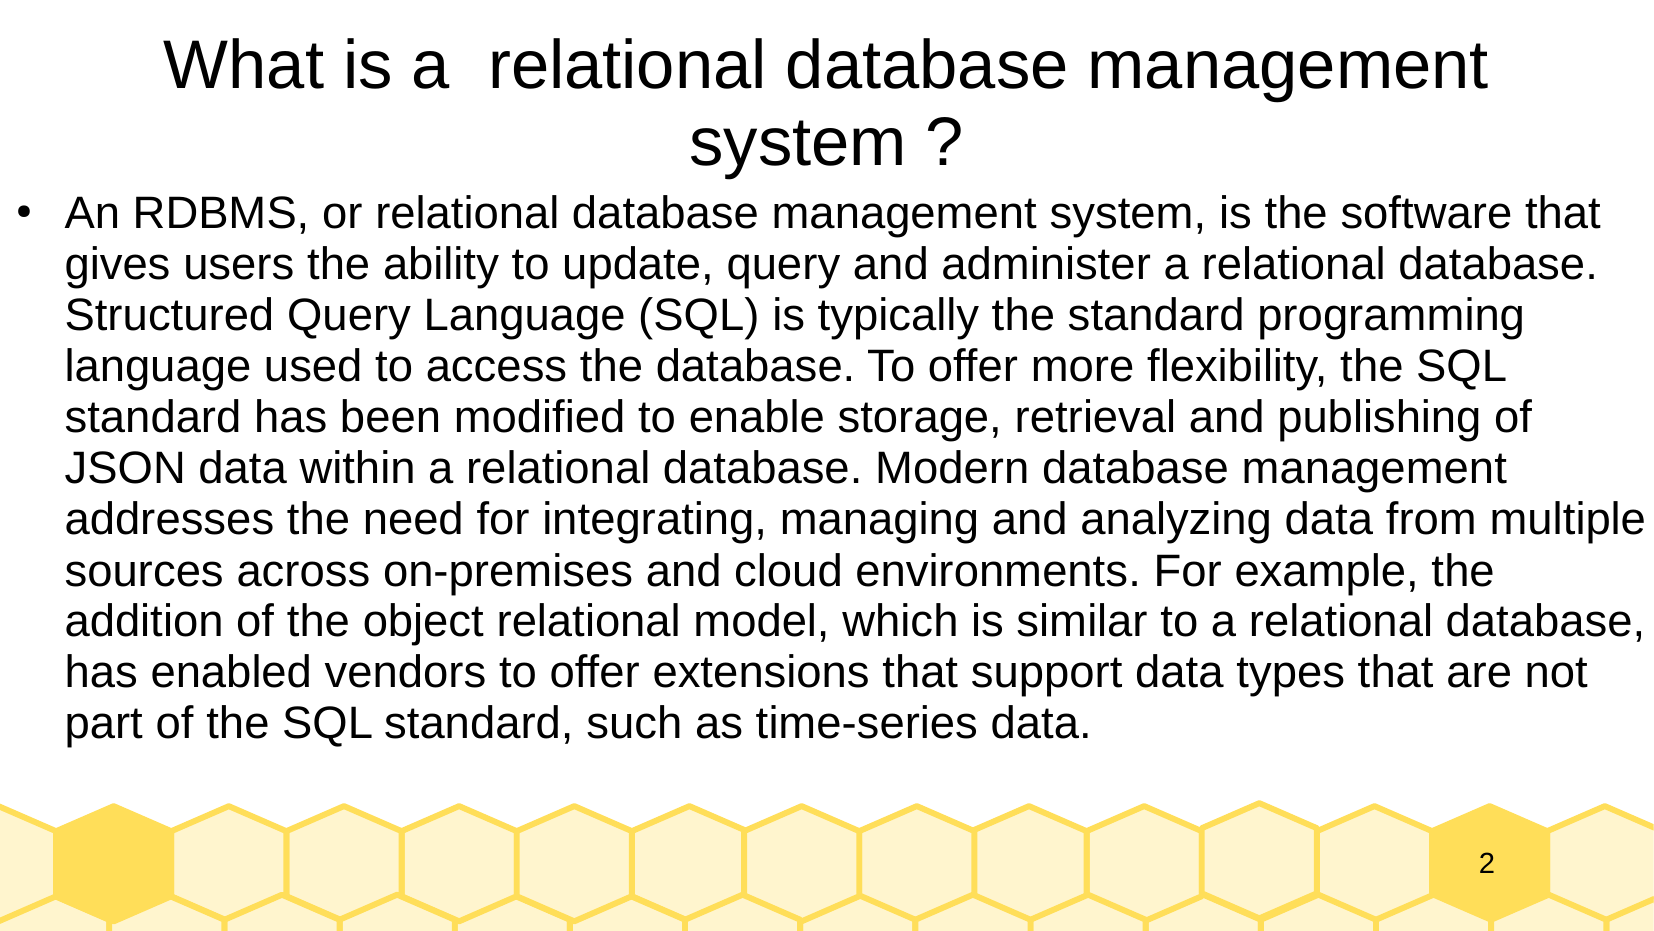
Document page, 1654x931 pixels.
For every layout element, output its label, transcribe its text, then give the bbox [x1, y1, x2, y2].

title What is a relational database management system ? [88, 26, 1565, 181]
list An RDBMS, or relational database management system, is the software that gives users the ability to update, query and administer a relational database. Structured Query Language (SQL) is typically the standard programming language used to access the database. To offer more flexibility, the SQL standard has been modified to enable storage, retrieval and publishing of JSON data within a relational database. Modern database management addresses the need for integrating, managing and analyzing data from multiple sources across on-premises and cloud environments. For example, the addition of the object relational model, which is similar to a relational database, has enabled vendors to offer extensions that support data types that are not part of the SQL standard, such as time-series data. [0, 187, 1651, 750]
